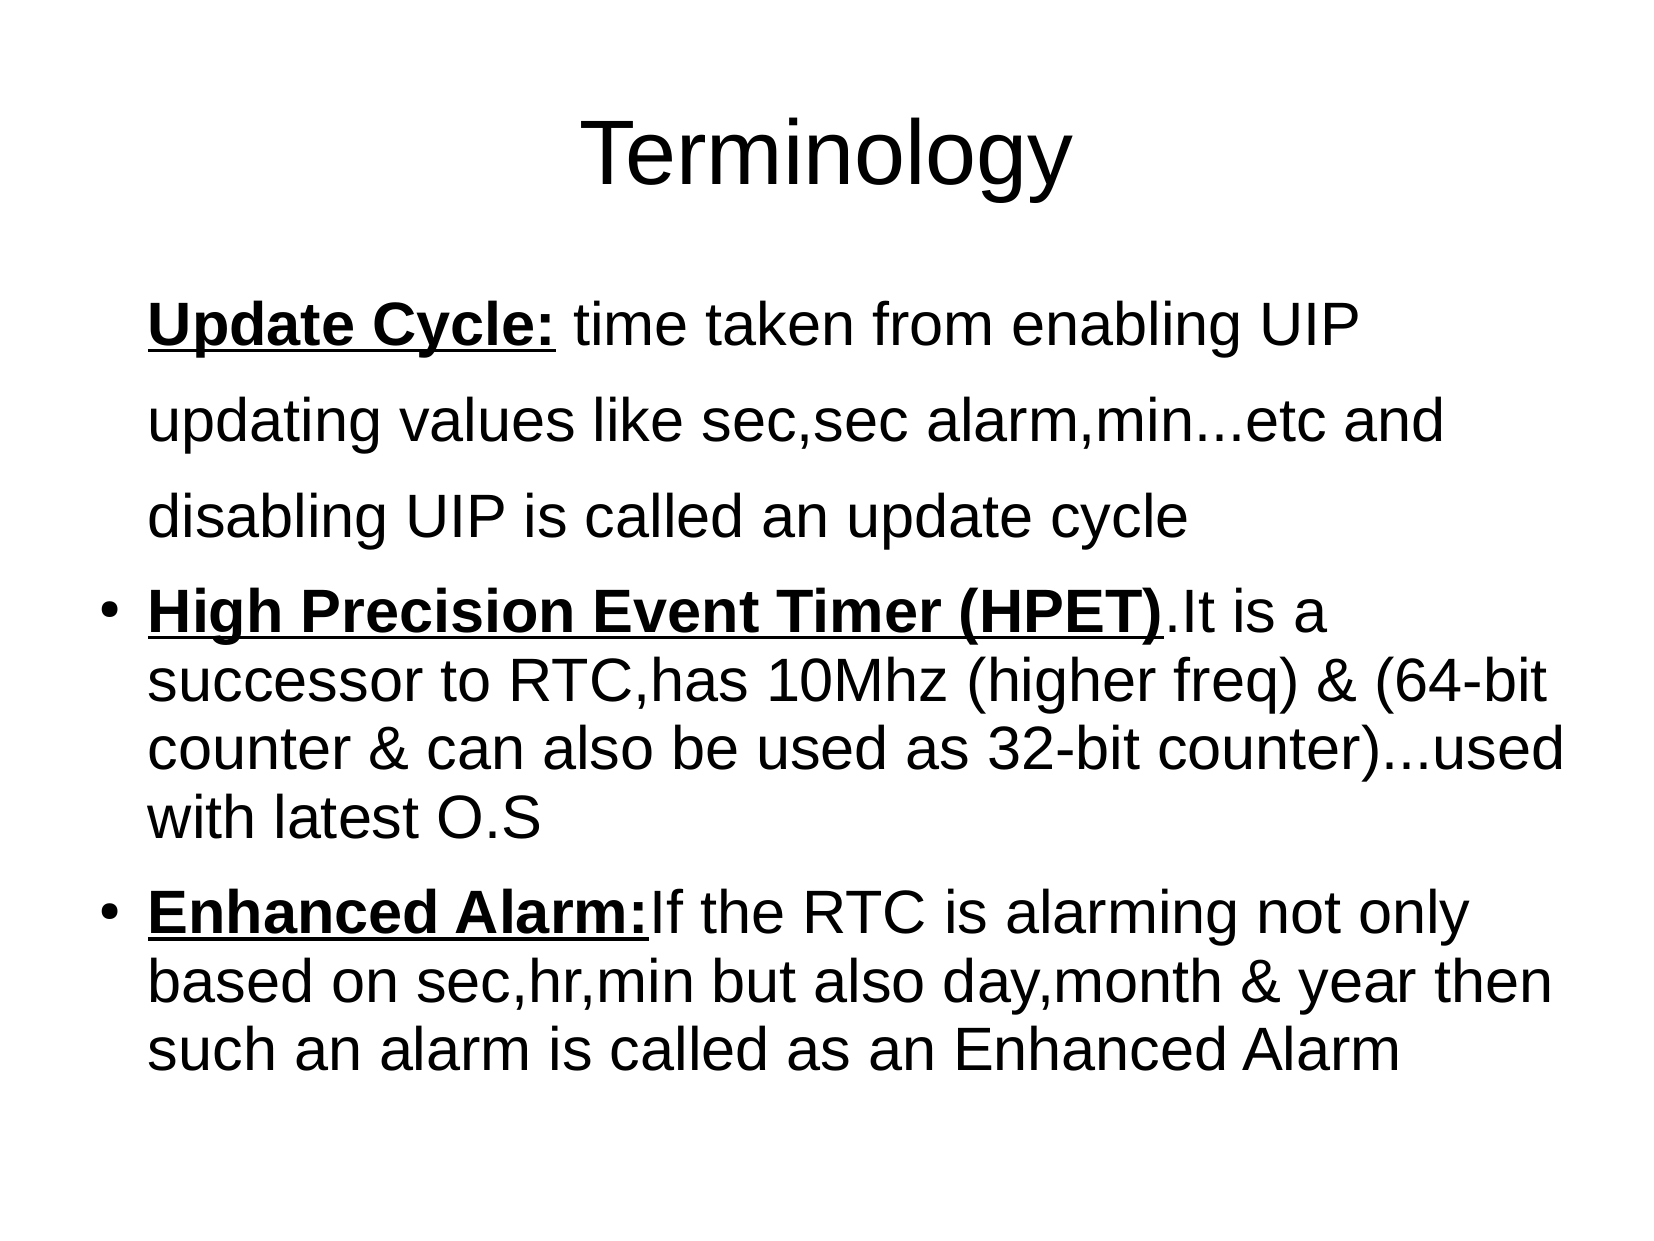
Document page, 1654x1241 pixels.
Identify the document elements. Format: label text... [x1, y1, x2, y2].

list Update Cycle: time taken from enabling UIP updating values like sec,sec alarm,min...etc and disabling UIP is called an update cycle High Precision Event Timer (HPET).It is a successor to RTC,has 10Mhz (higher freq) & (64-bit counter & can also be used as 32-bit counter)...used with latest O.S Enhanced Alarm:If the RTC is alarming not only based on sec,hr,min but also day,month & year then such an alarm is called as an Enhanced Alarm [82, 290, 1571, 1099]
title Terminology [82, 49, 1571, 257]
